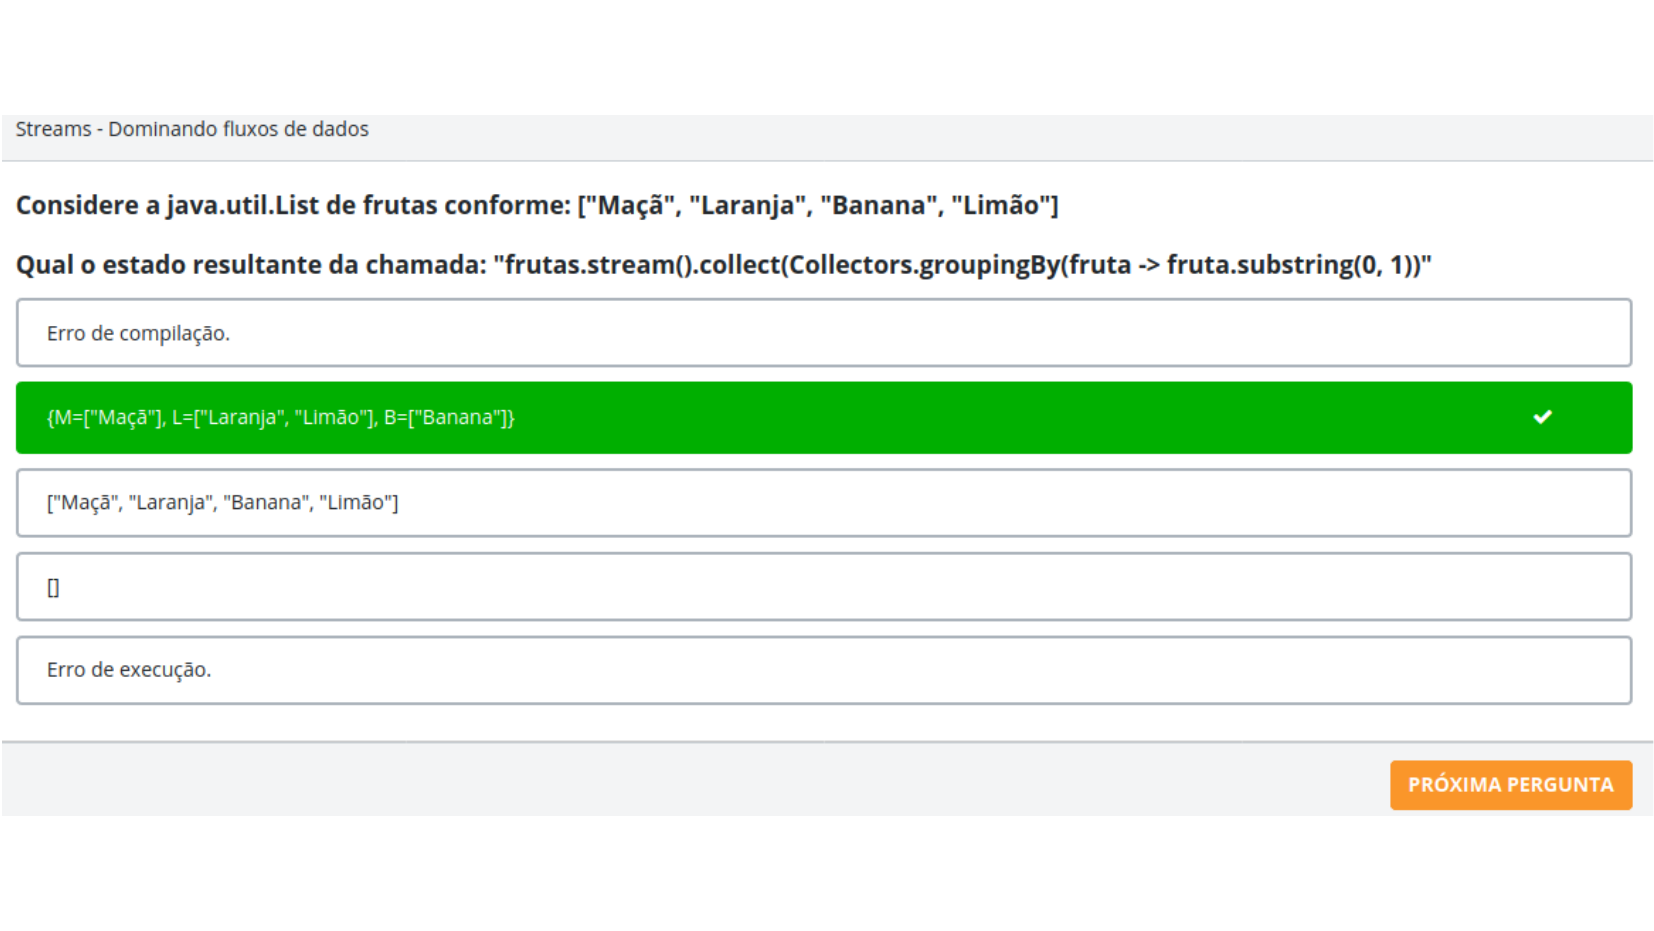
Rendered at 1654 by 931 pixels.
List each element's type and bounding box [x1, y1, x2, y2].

picture [2, 115, 1654, 816]
